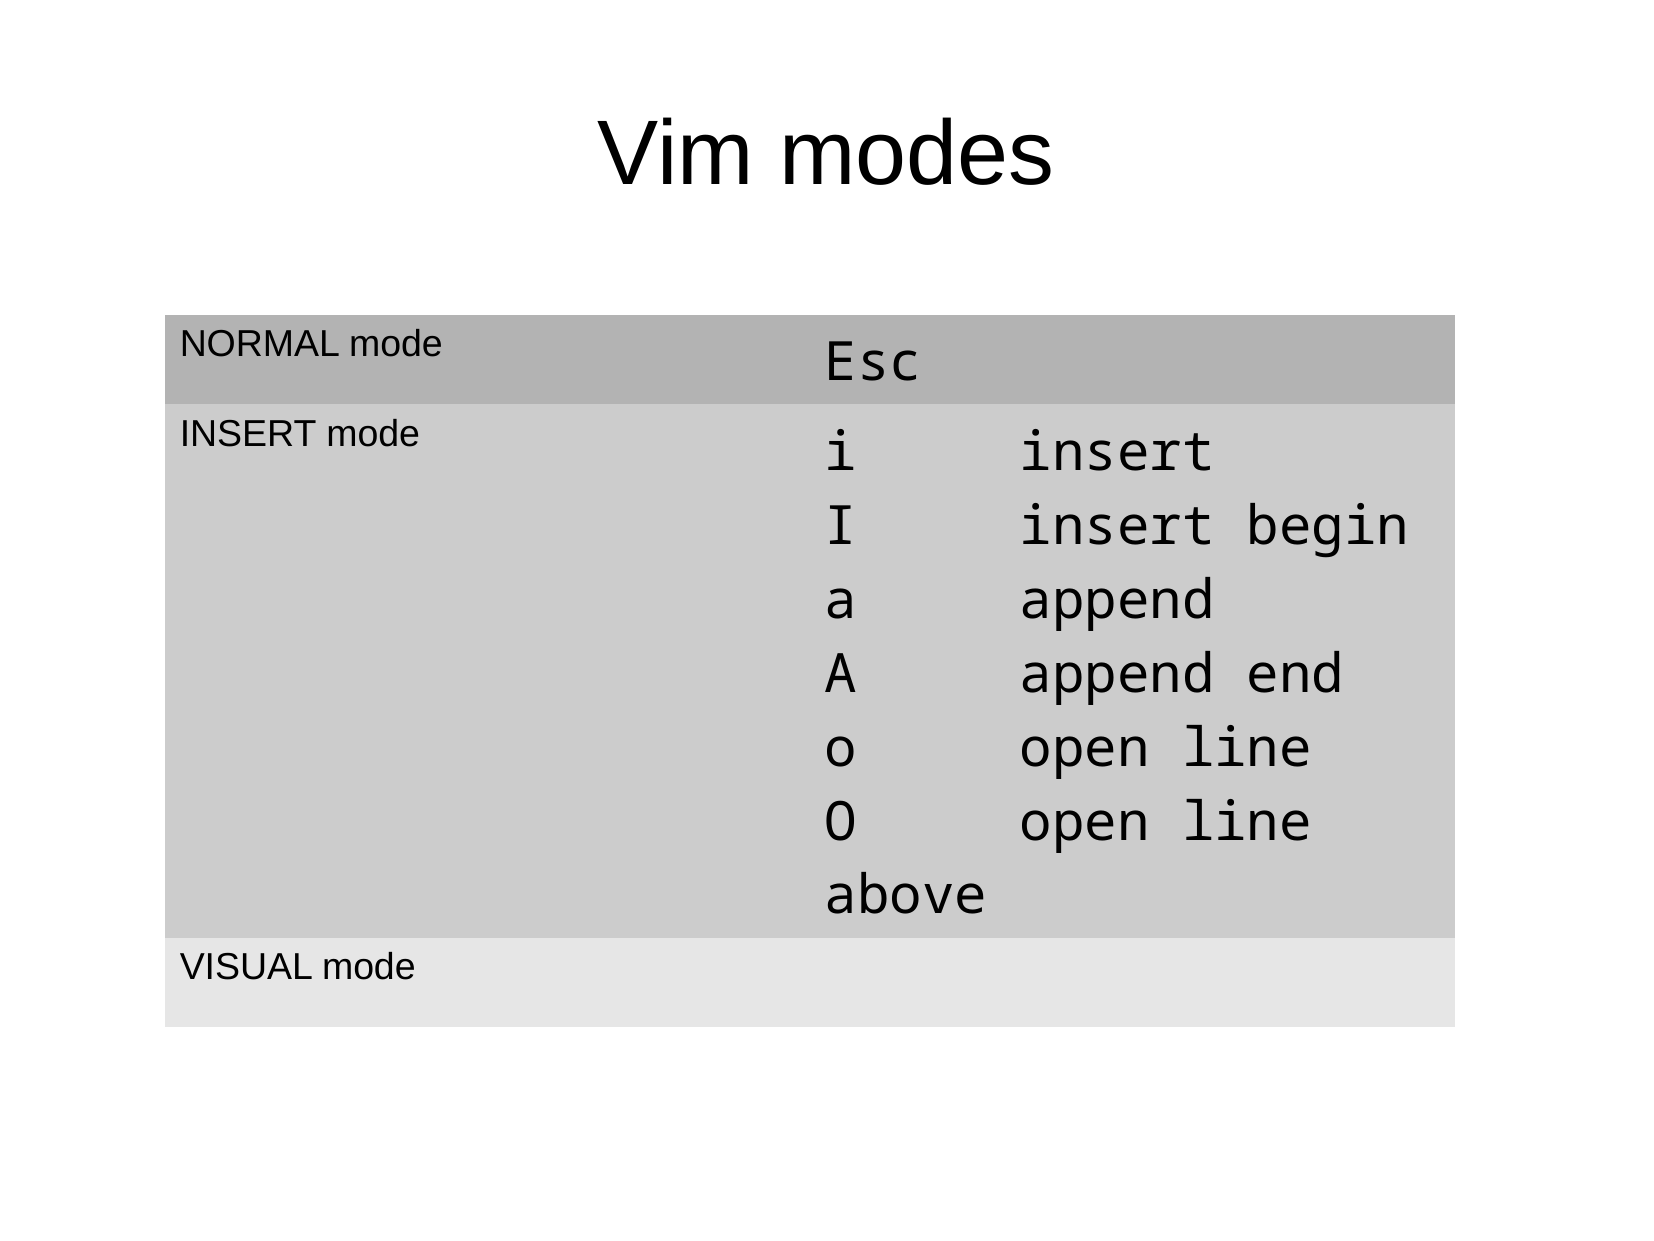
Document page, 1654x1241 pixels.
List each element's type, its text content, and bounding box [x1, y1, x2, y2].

table_header NORMAL mode [165, 315, 810, 404]
table_cell VISUAL mode [165, 938, 810, 1027]
table_cell i insert I insert begin a append A append end o open line O open line above [810, 404, 1455, 938]
title Vim modes [82, 49, 1571, 257]
table_header Esc [810, 315, 1455, 404]
table_cell INSERT mode [165, 404, 810, 938]
table_cell [810, 938, 1455, 1027]
